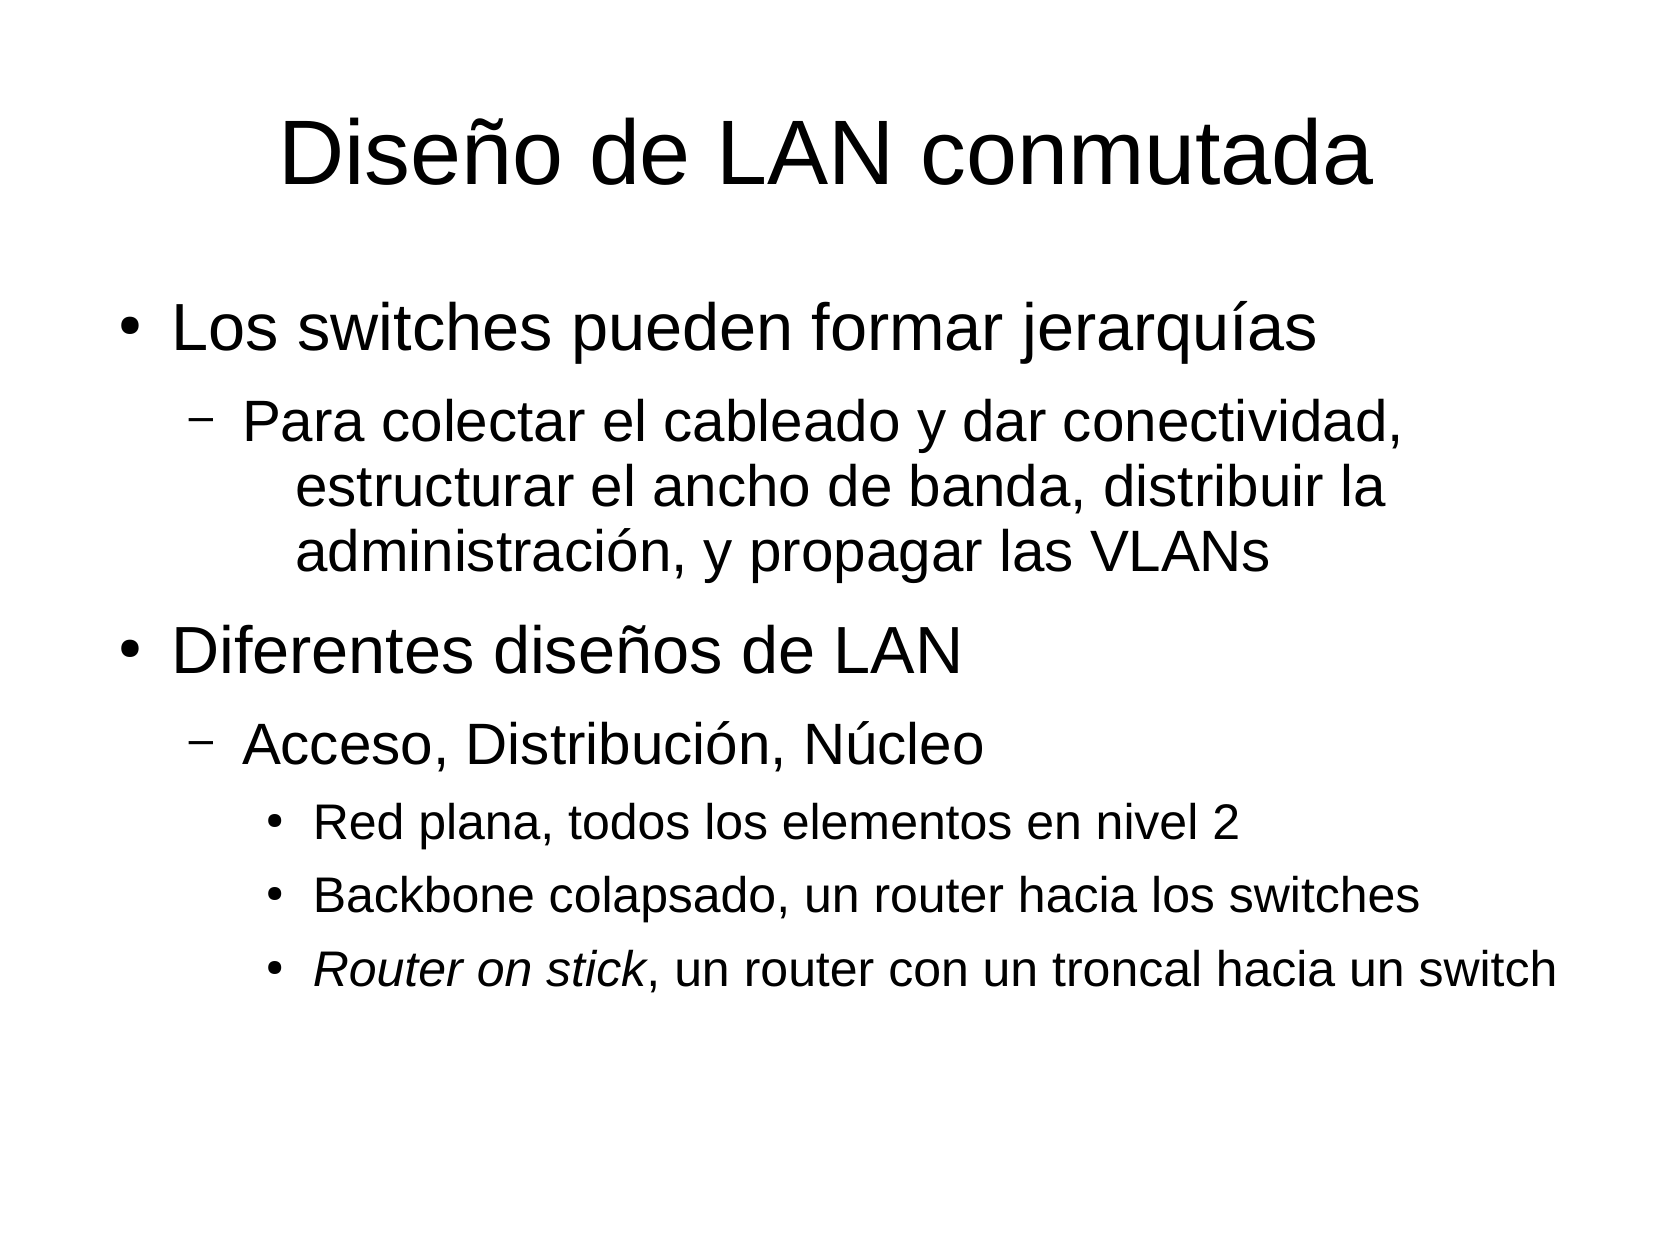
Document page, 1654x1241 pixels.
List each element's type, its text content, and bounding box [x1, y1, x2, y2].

title Diseño de LAN conmutada [82, 49, 1571, 257]
list Los switches pueden formar jerarquías Para colectar el cableado y dar conectividad, estructurar el ancho de banda, distribuir la administración, y propagar las VLANs Diferentes diseños de LAN Acceso, Distribución, Núcleo Red plana, todos los elementos en nivel 2 Backbone colapsado, un router hacia los switches Router on stick, un router con un troncal hacia un switch [82, 290, 1571, 1010]
